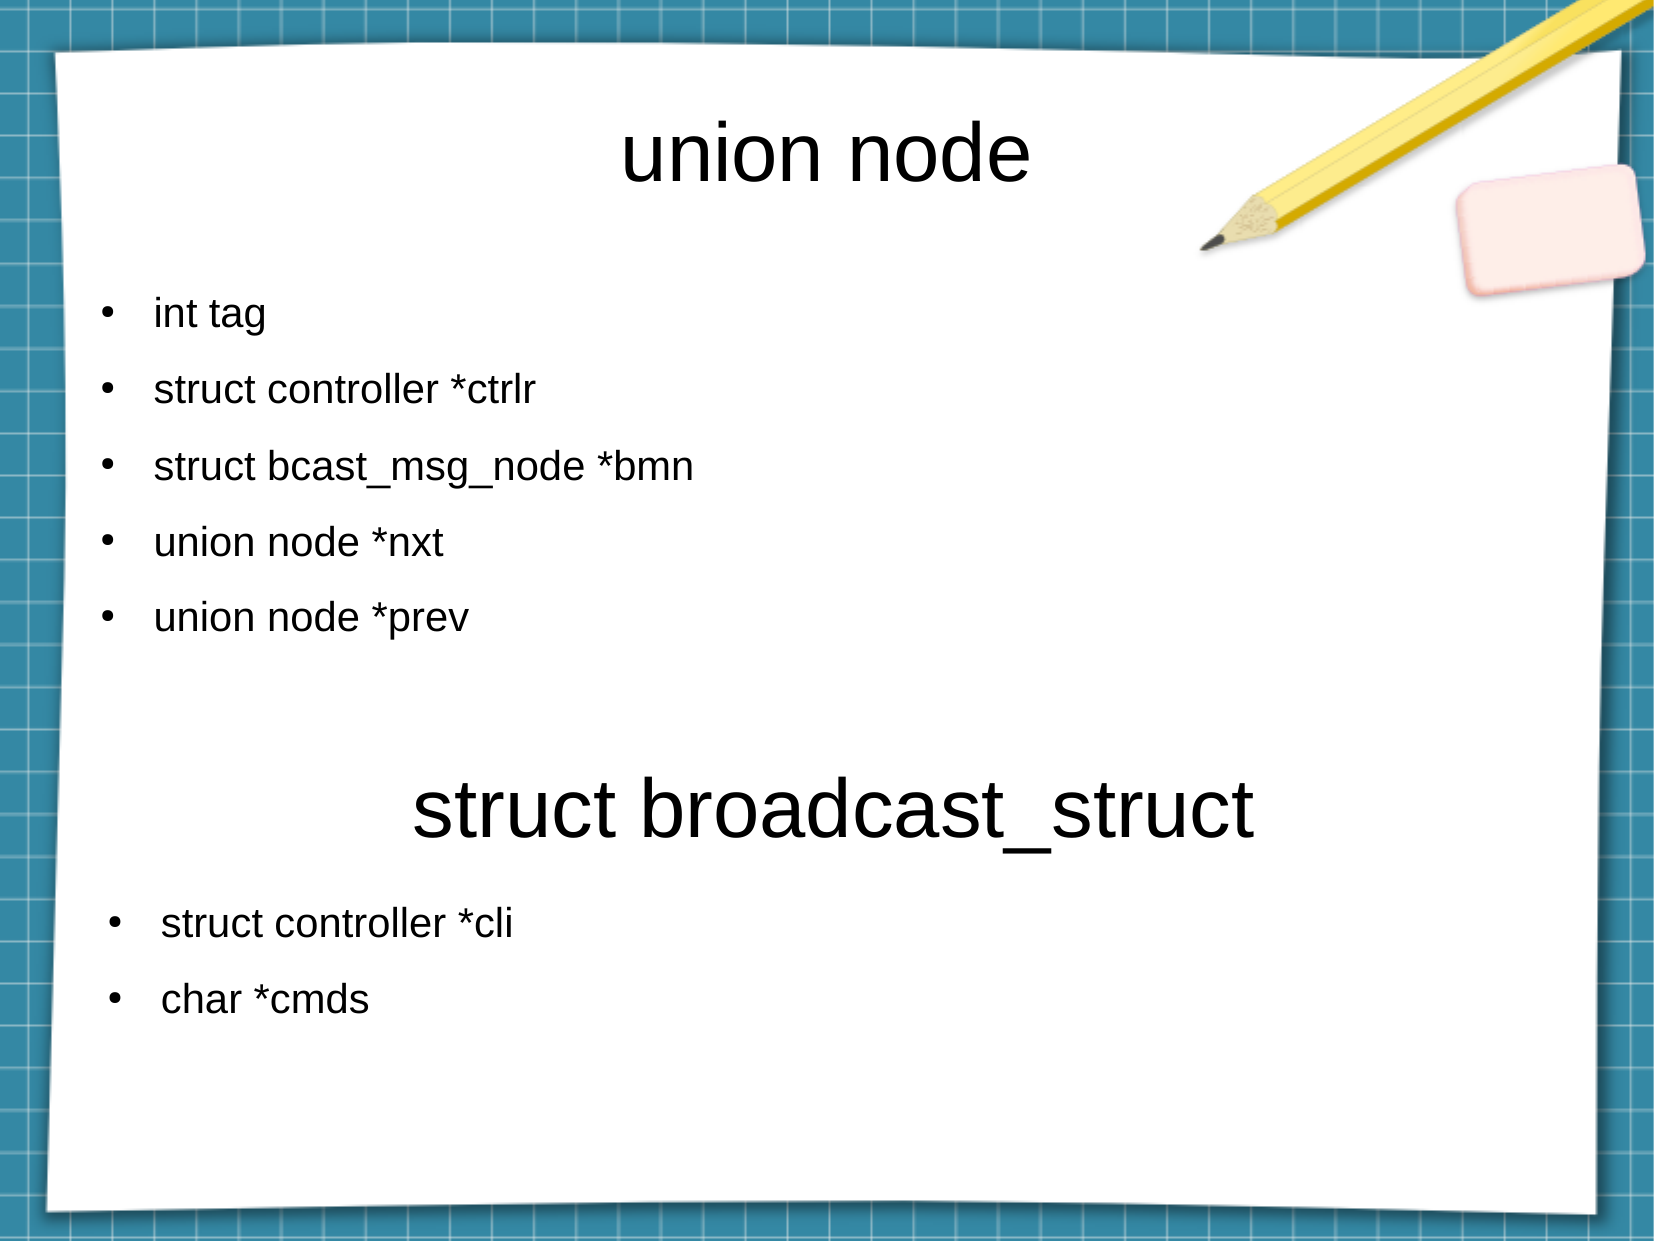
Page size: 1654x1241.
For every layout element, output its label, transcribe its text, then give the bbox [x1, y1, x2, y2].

title union node [82, 49, 1571, 257]
picture [0, 0, 1654, 1241]
list int tag struct controller *ctrlr struct bcast_msg_node *bmn union node *nxt union node *prev [82, 290, 1571, 676]
list struct controller *cli char *cmds [90, 900, 1579, 1141]
title struct broadcast_struct [90, 705, 1579, 900]
